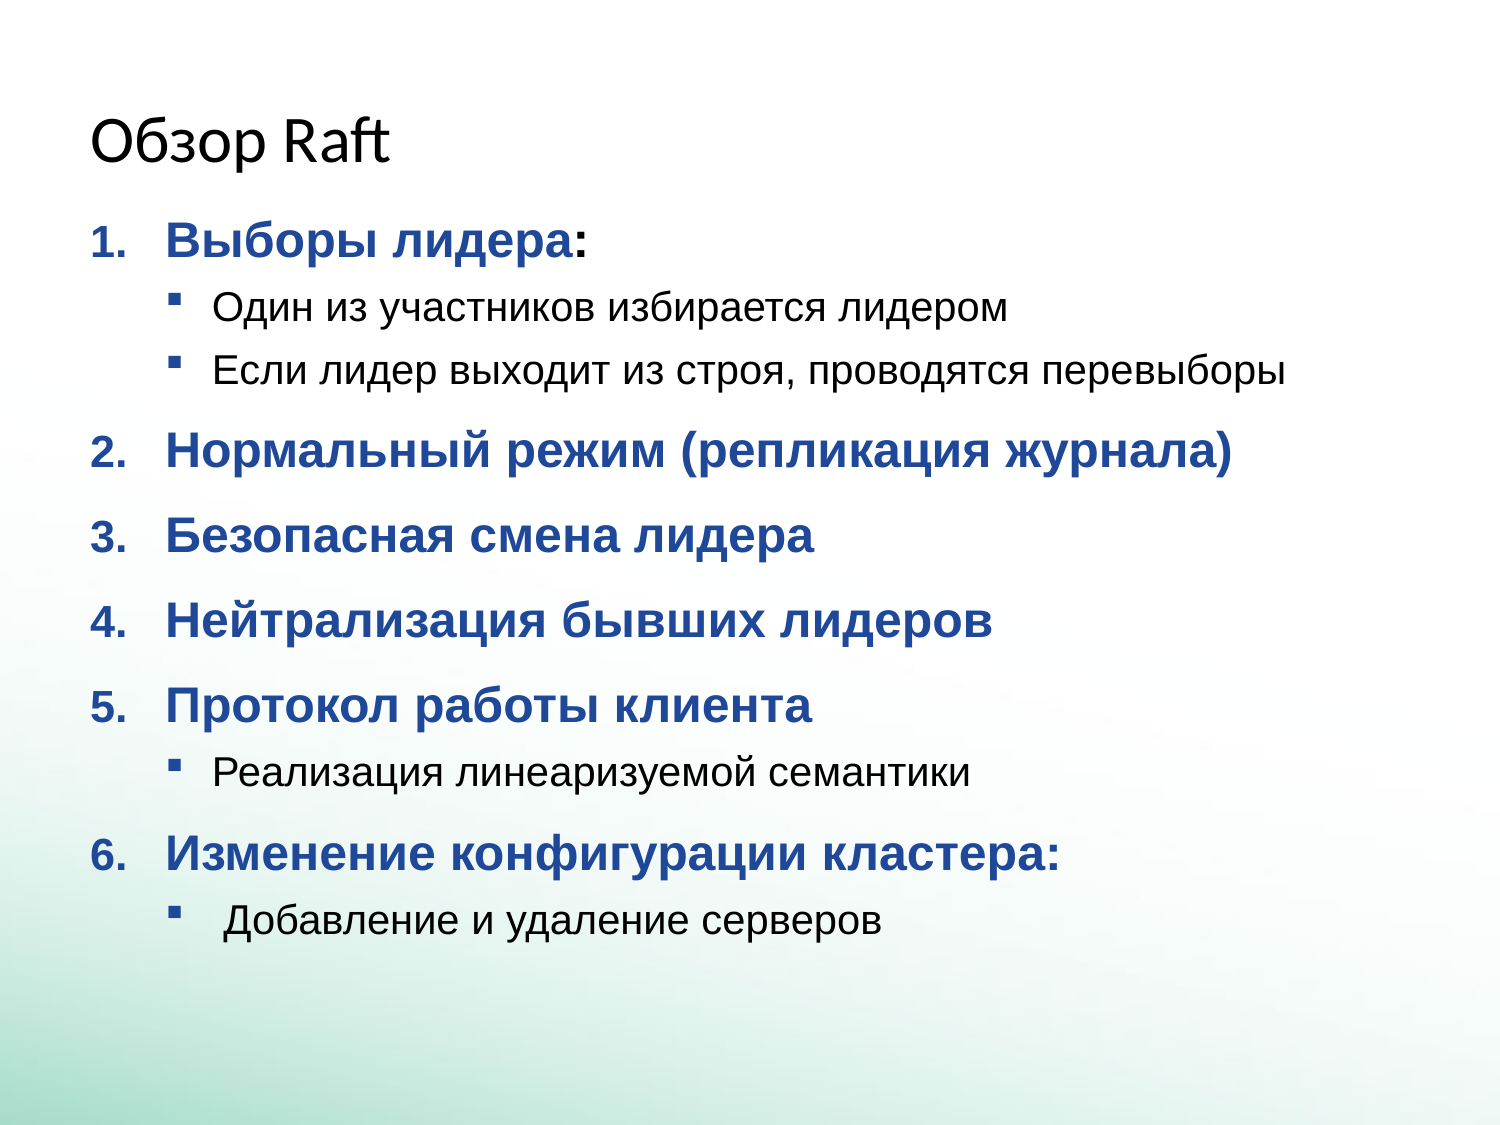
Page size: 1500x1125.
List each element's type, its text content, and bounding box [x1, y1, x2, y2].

list Выборы лидера: Один из участников избирается лидером Если лидер выходит из строя, проводятся перевыборы Нормальный режим (репликация журнала) Безопасная смена лидера Нейтрализация бывших лидеров Протокол работы клиента Реализация линеаризуемой семантики Изменение конфигурации кластера: Добавление и удаление серверов [75, 200, 1425, 1005]
picture [0, 0, 1500, 1125]
title Обзор Raft [75, 85, 1425, 186]
